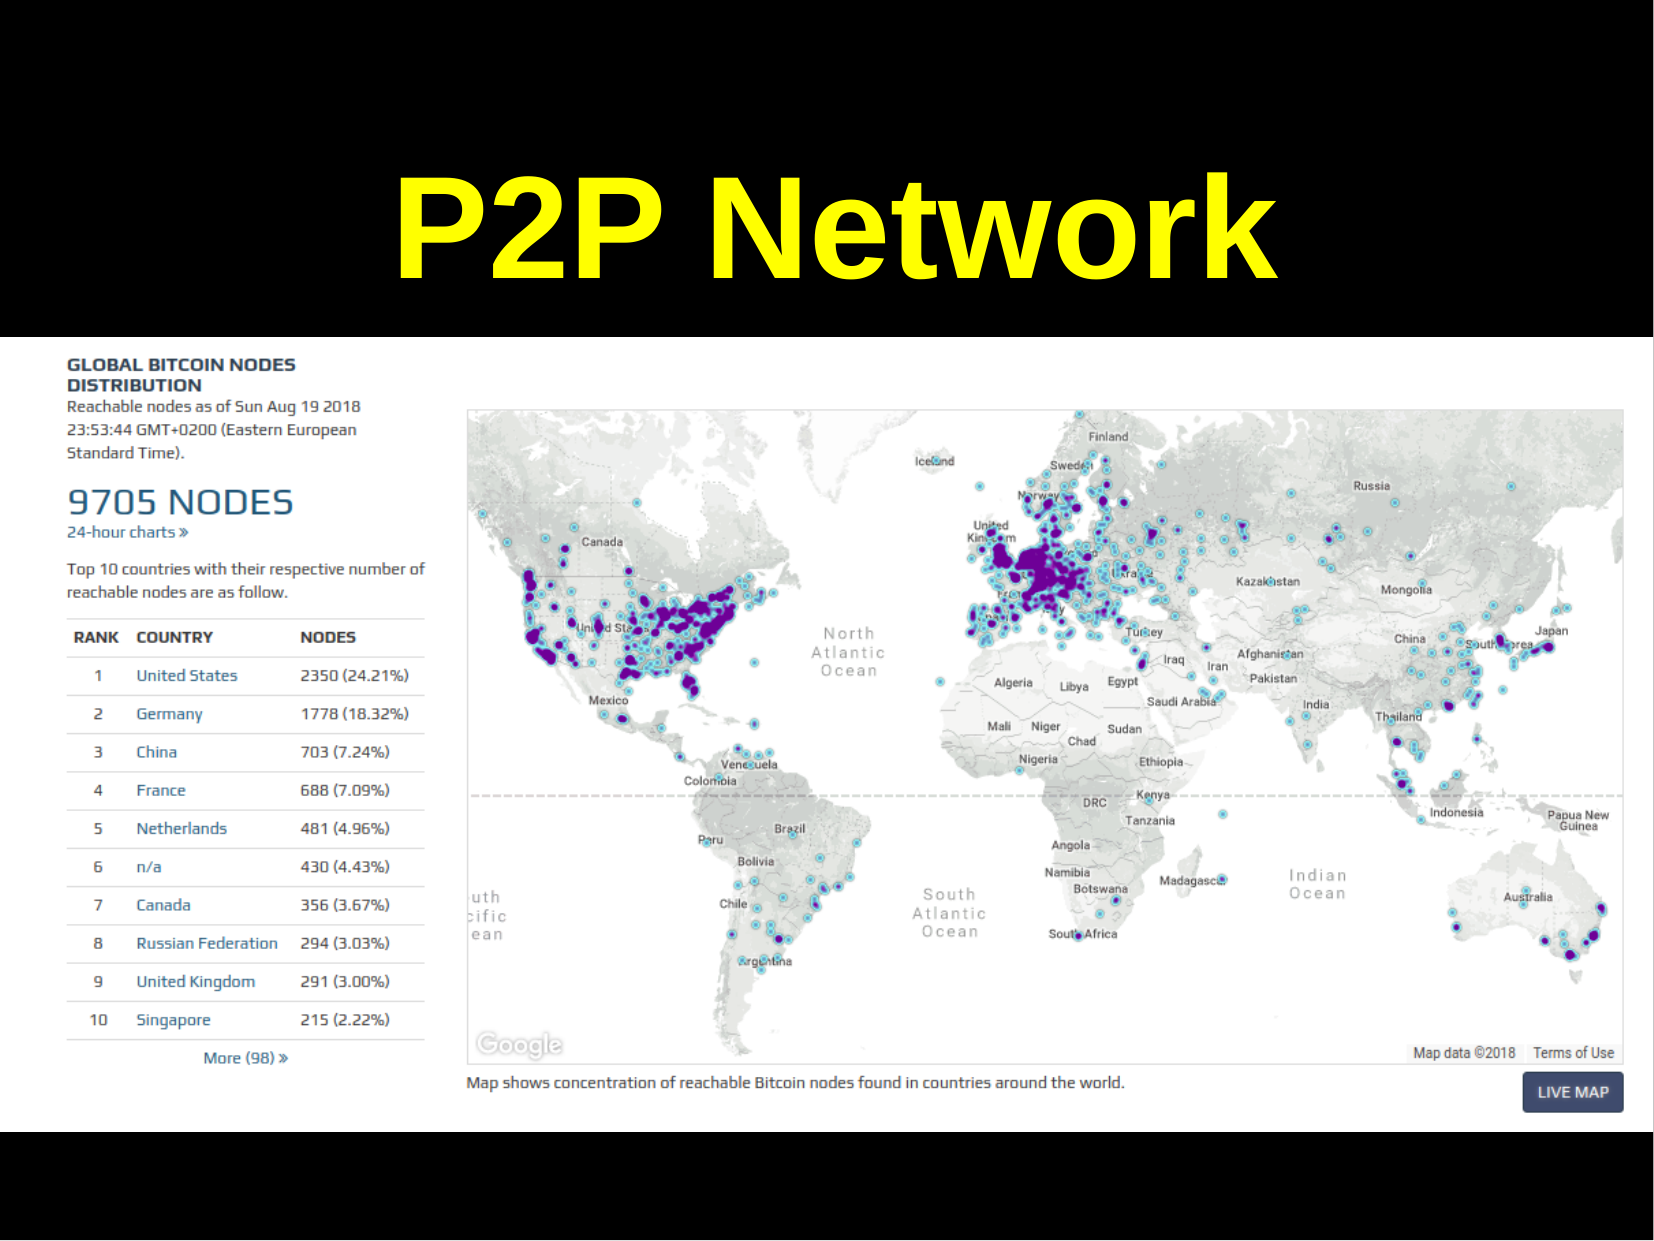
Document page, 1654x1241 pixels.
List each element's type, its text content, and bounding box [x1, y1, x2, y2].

text_box P2P Network [325, 130, 1346, 326]
picture [0, 337, 1654, 1132]
text_box [0, 1132, 1654, 1241]
text_box [0, 0, 1654, 337]
